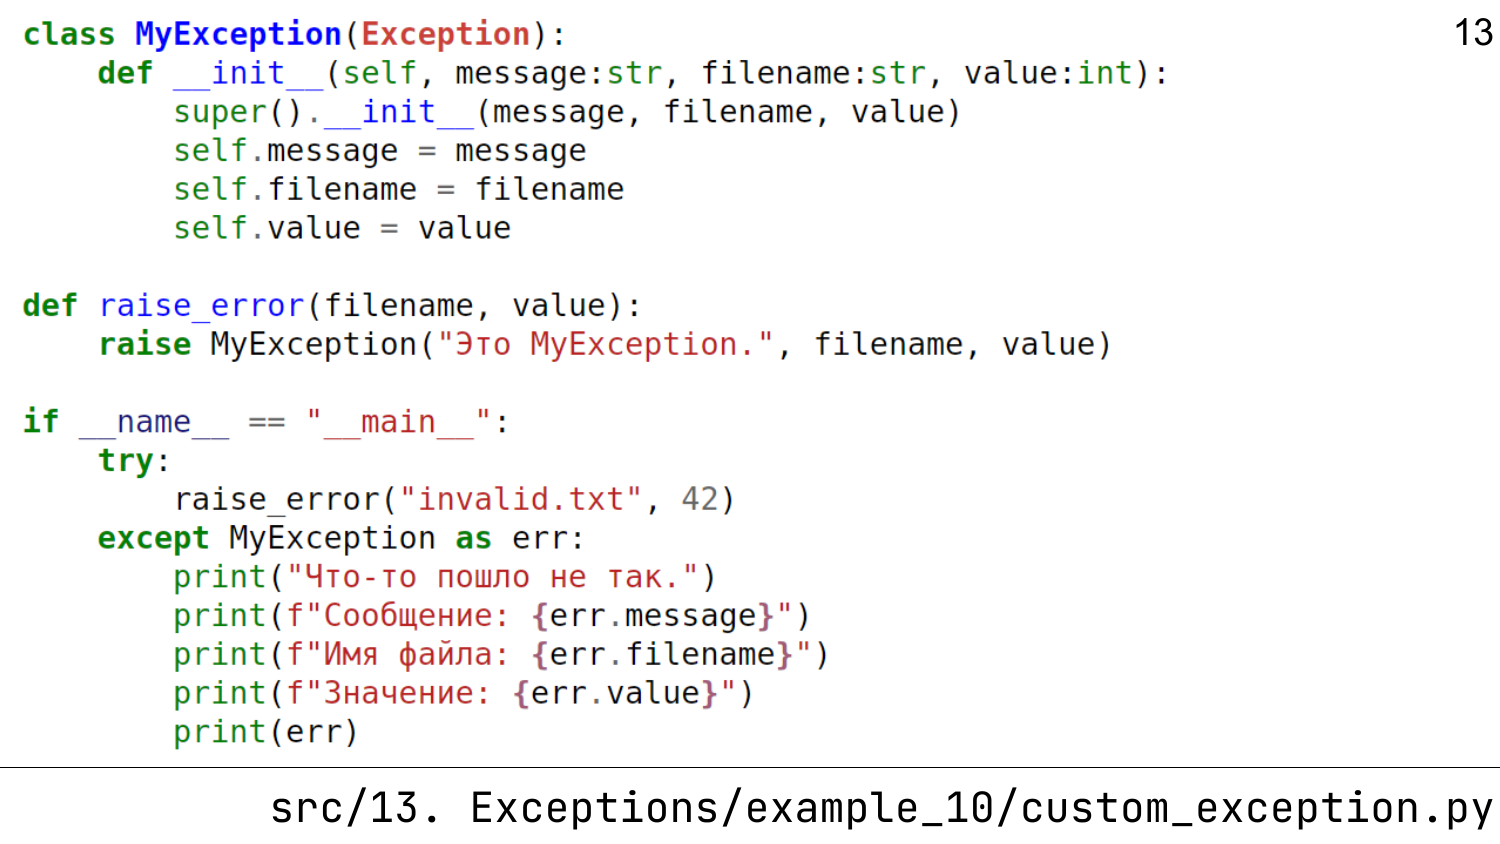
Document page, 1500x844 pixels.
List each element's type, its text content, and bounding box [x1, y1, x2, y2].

picture [12, 12, 1182, 760]
title src/13. Exceptions/example_10/custom_exception.py [6, 773, 1495, 843]
